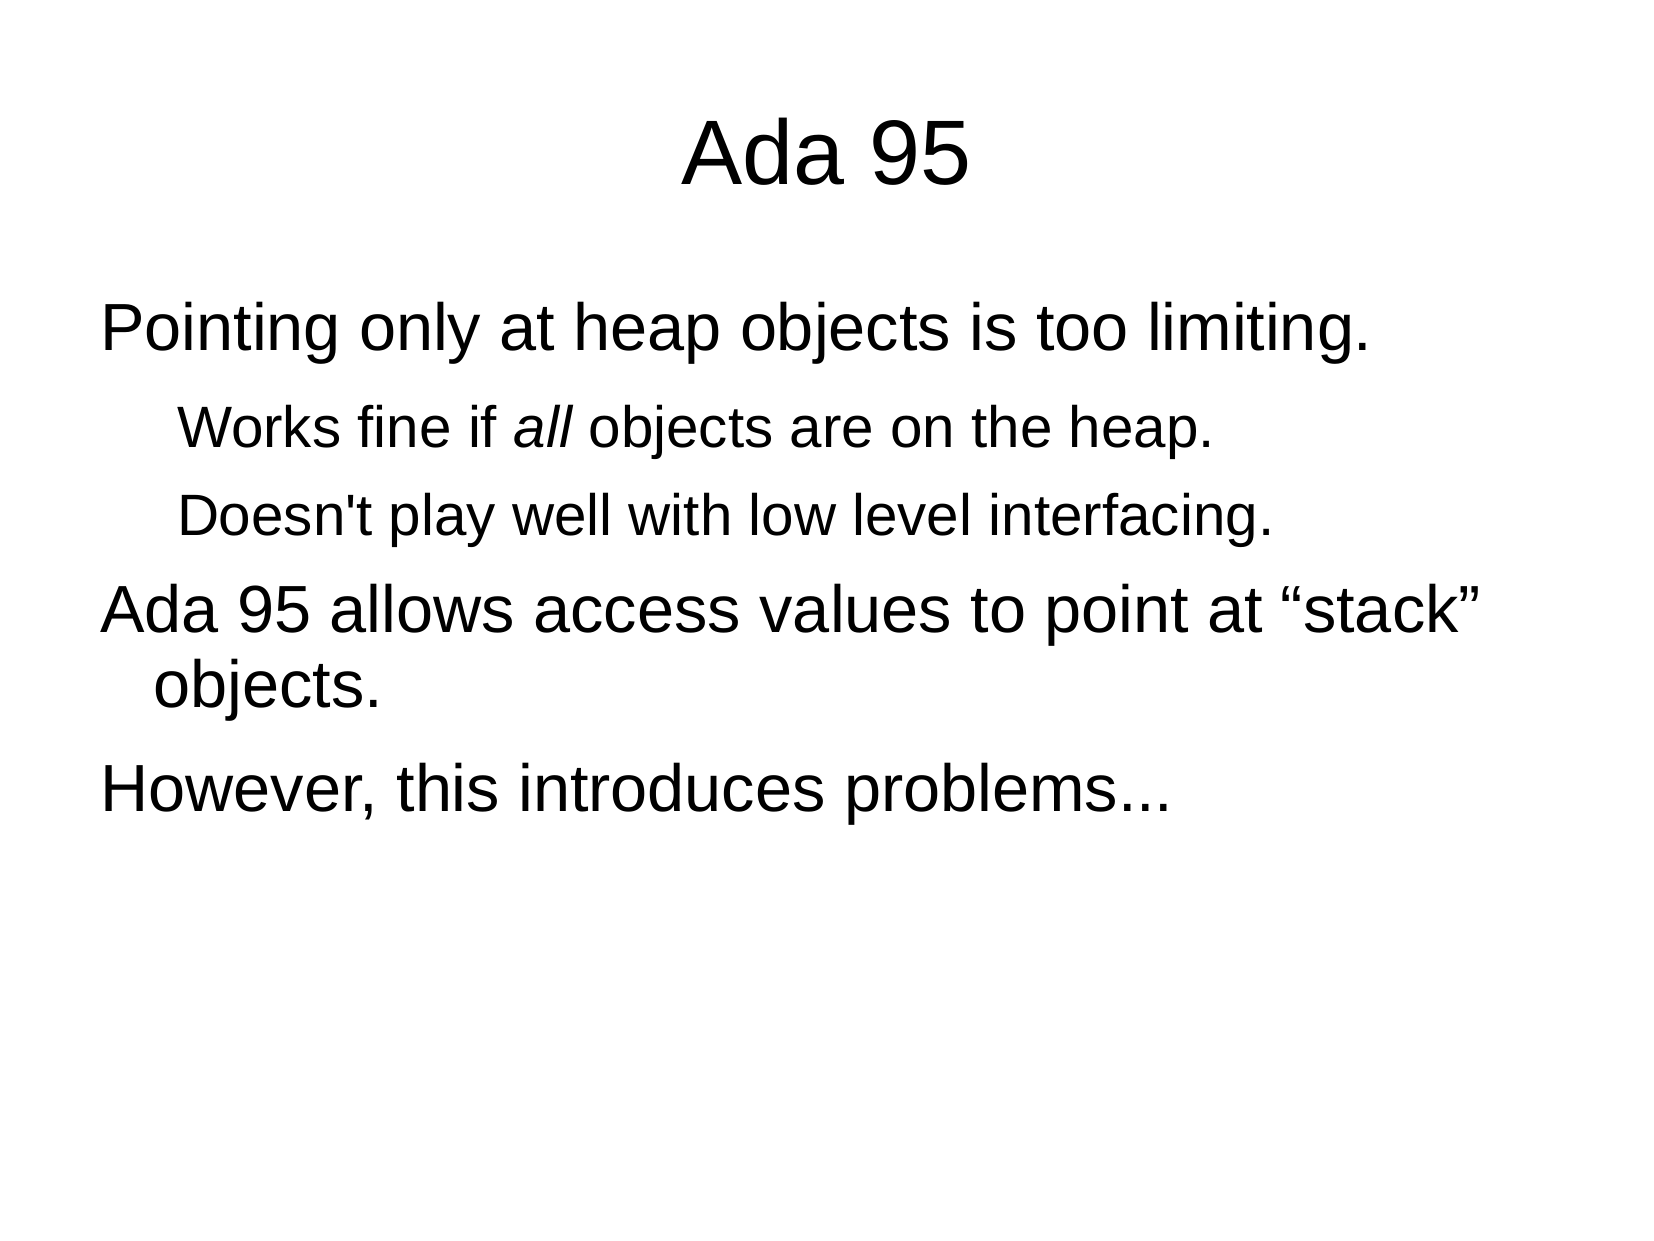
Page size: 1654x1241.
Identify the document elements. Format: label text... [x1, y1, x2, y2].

list Pointing only at heap objects is too limiting. Works fine if all objects are on the heap. Doesn't play well with low level interfacing. Ada 95 allows access values to point at “stack” objects. However, this introduces problems... [82, 290, 1571, 1094]
title Ada 95 [82, 56, 1571, 250]
